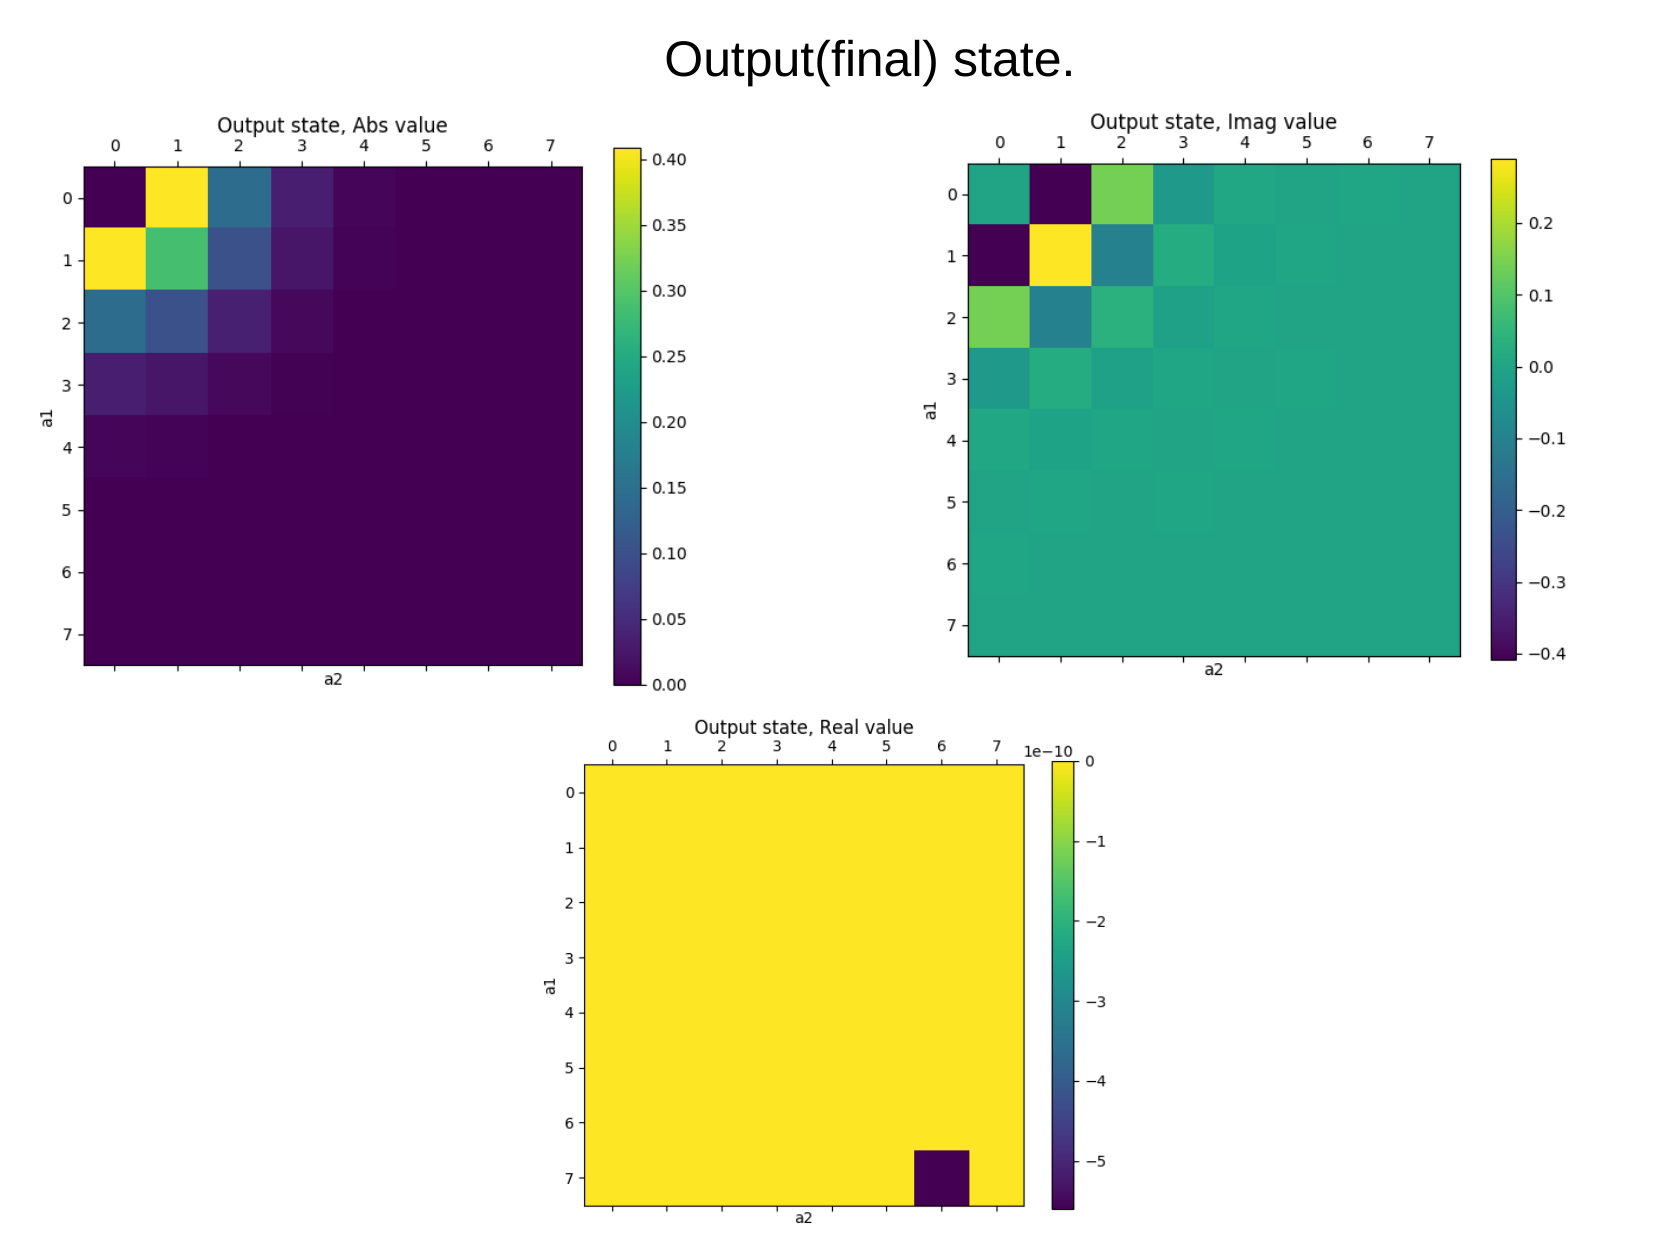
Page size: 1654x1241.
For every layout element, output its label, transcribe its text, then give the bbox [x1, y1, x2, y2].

picture [23, 106, 697, 697]
picture [909, 106, 1583, 686]
picture [534, 708, 1123, 1229]
text_box Output(final) state. [649, 23, 1099, 95]
